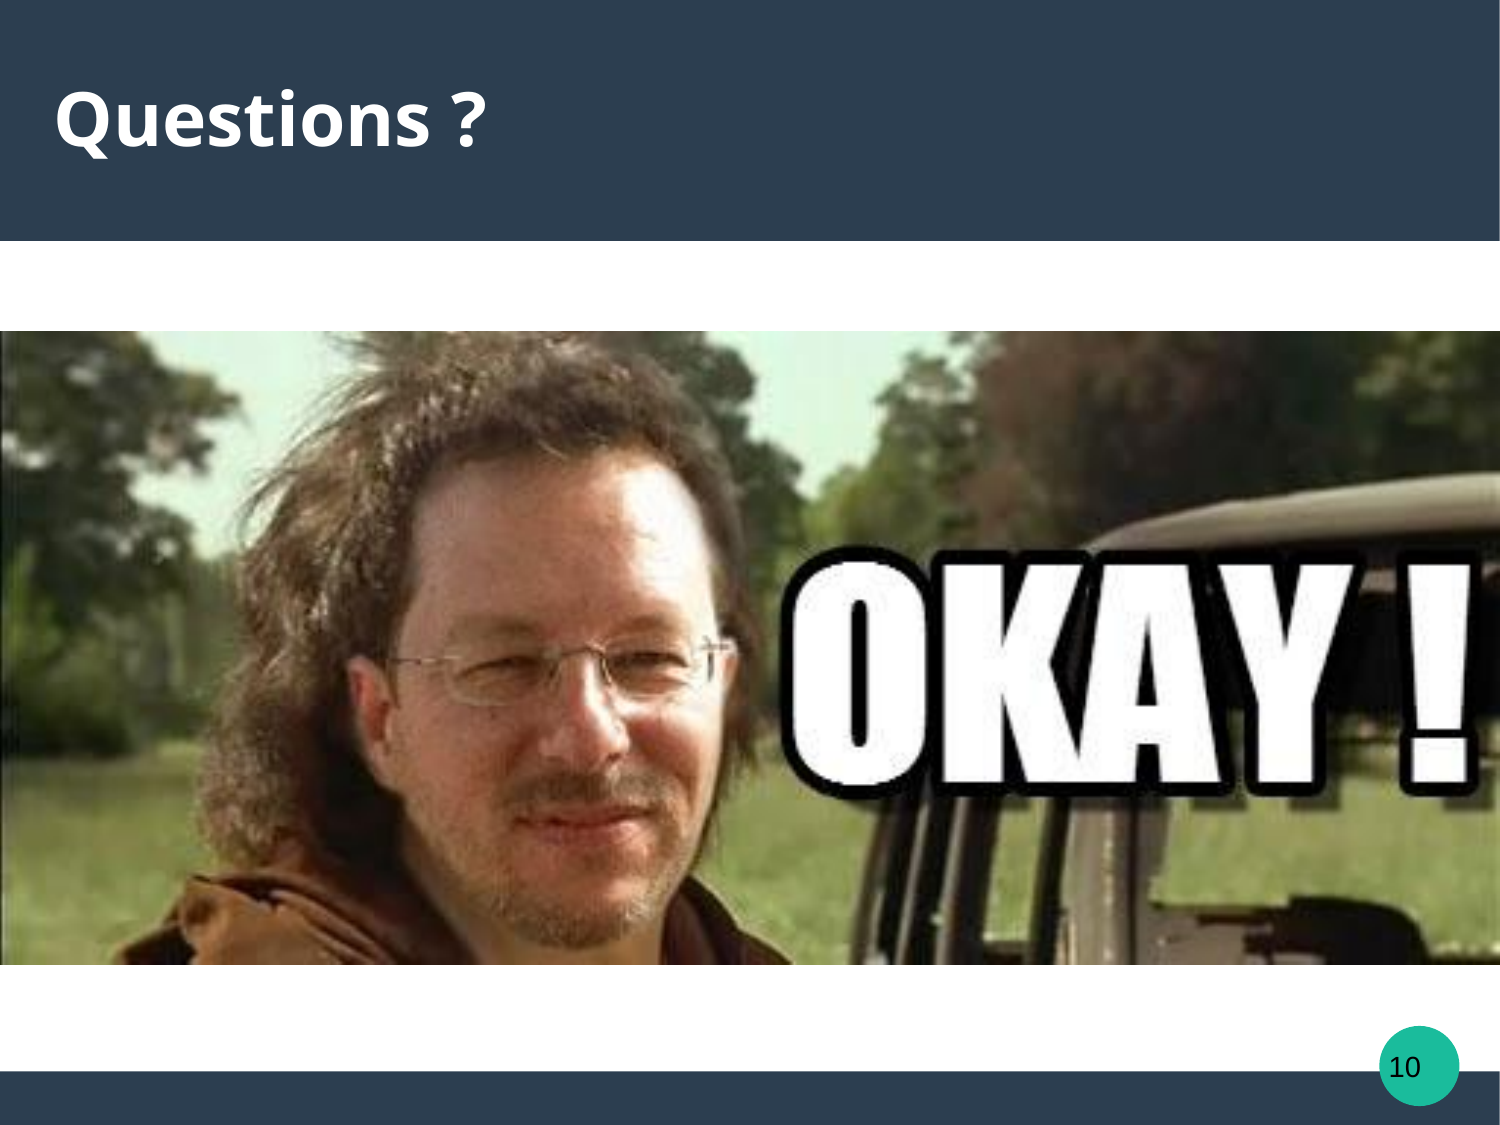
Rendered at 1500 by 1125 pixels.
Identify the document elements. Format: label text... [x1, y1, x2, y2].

picture [0, 331, 1500, 965]
text_box Questions ? [53, 44, 1447, 188]
slide_number <number> [1373, 1022, 1464, 1109]
